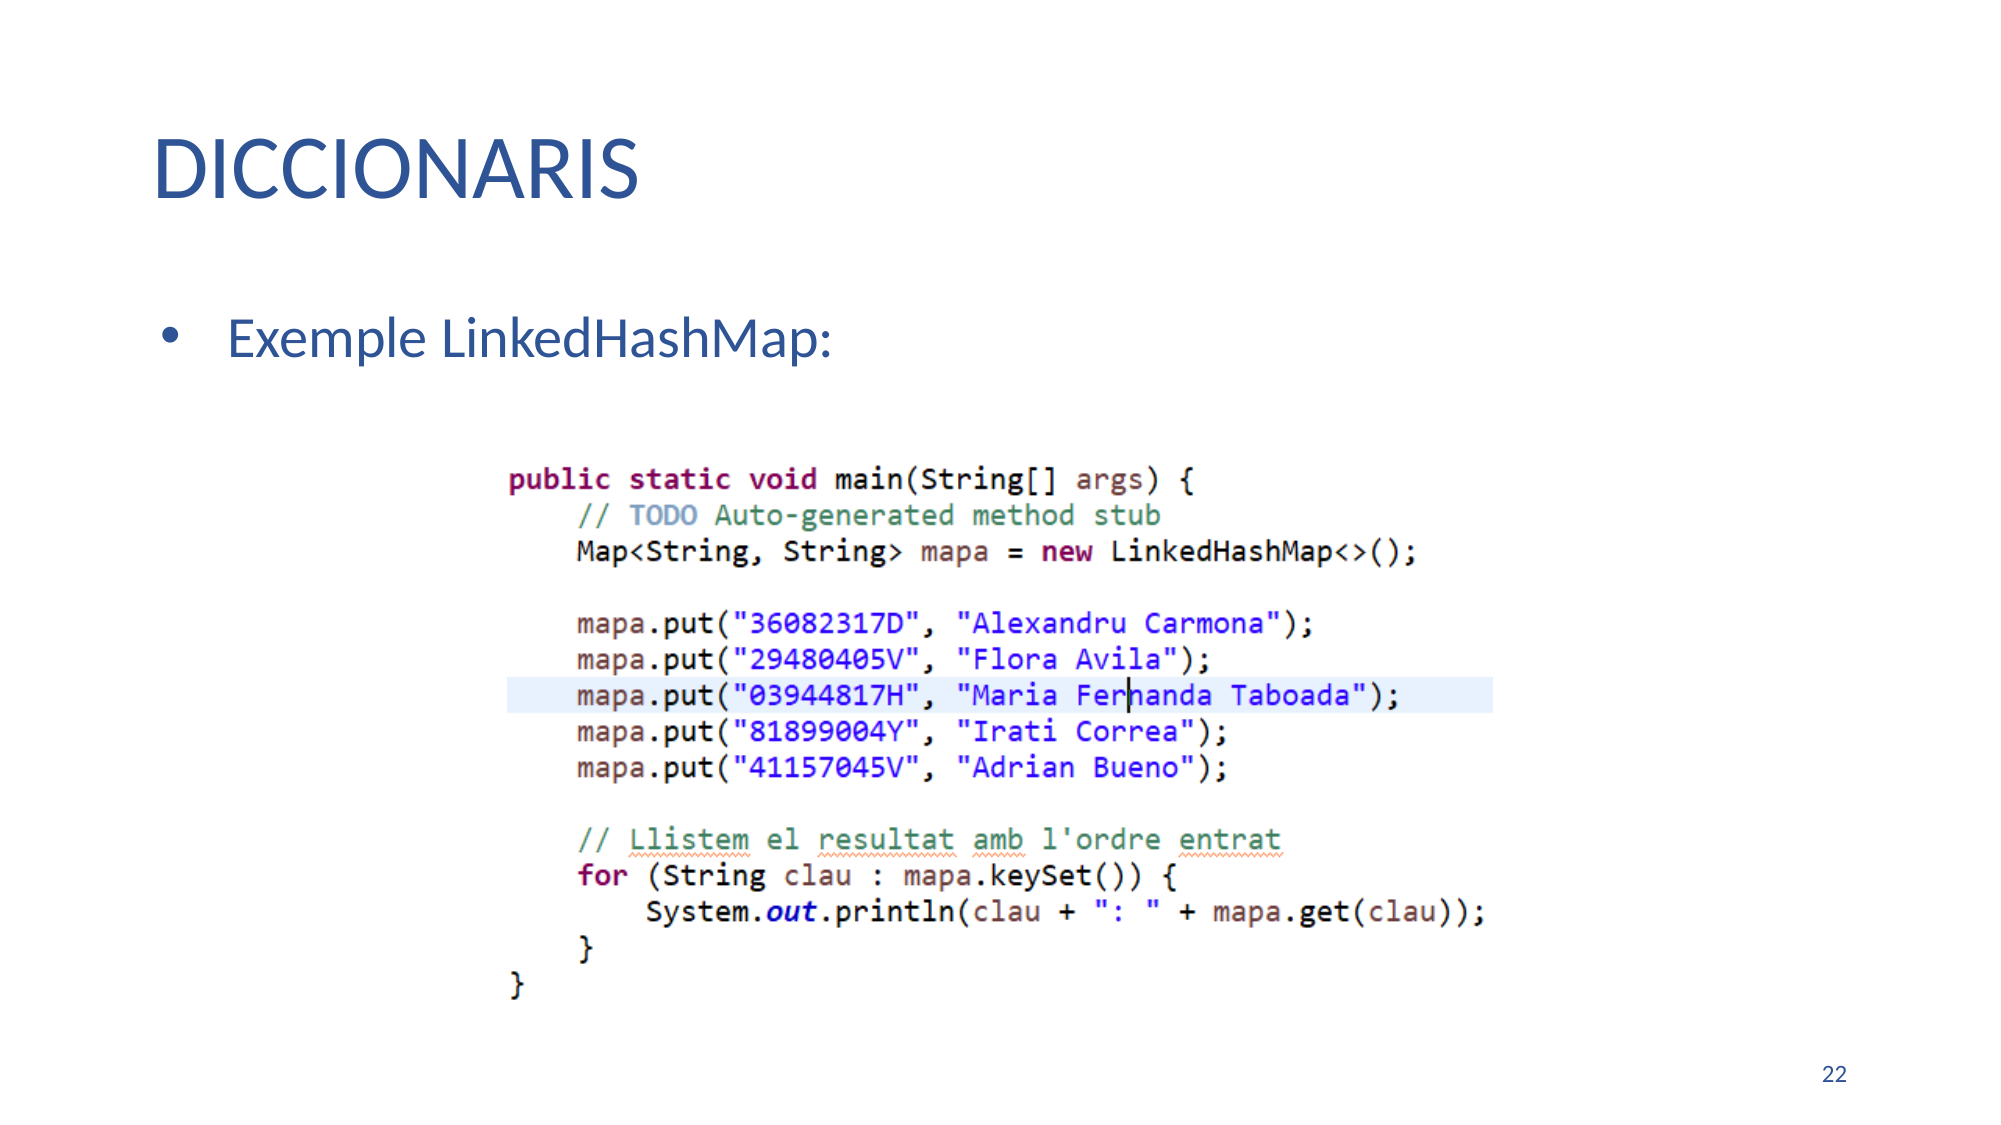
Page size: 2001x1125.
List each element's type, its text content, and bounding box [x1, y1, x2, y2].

title DICCIONARIS [137, 59, 1863, 278]
picture [507, 458, 1493, 1014]
list Exemple LinkedHashMap: [137, 299, 1863, 1014]
slide_number <number> [1412, 1042, 1863, 1103]
